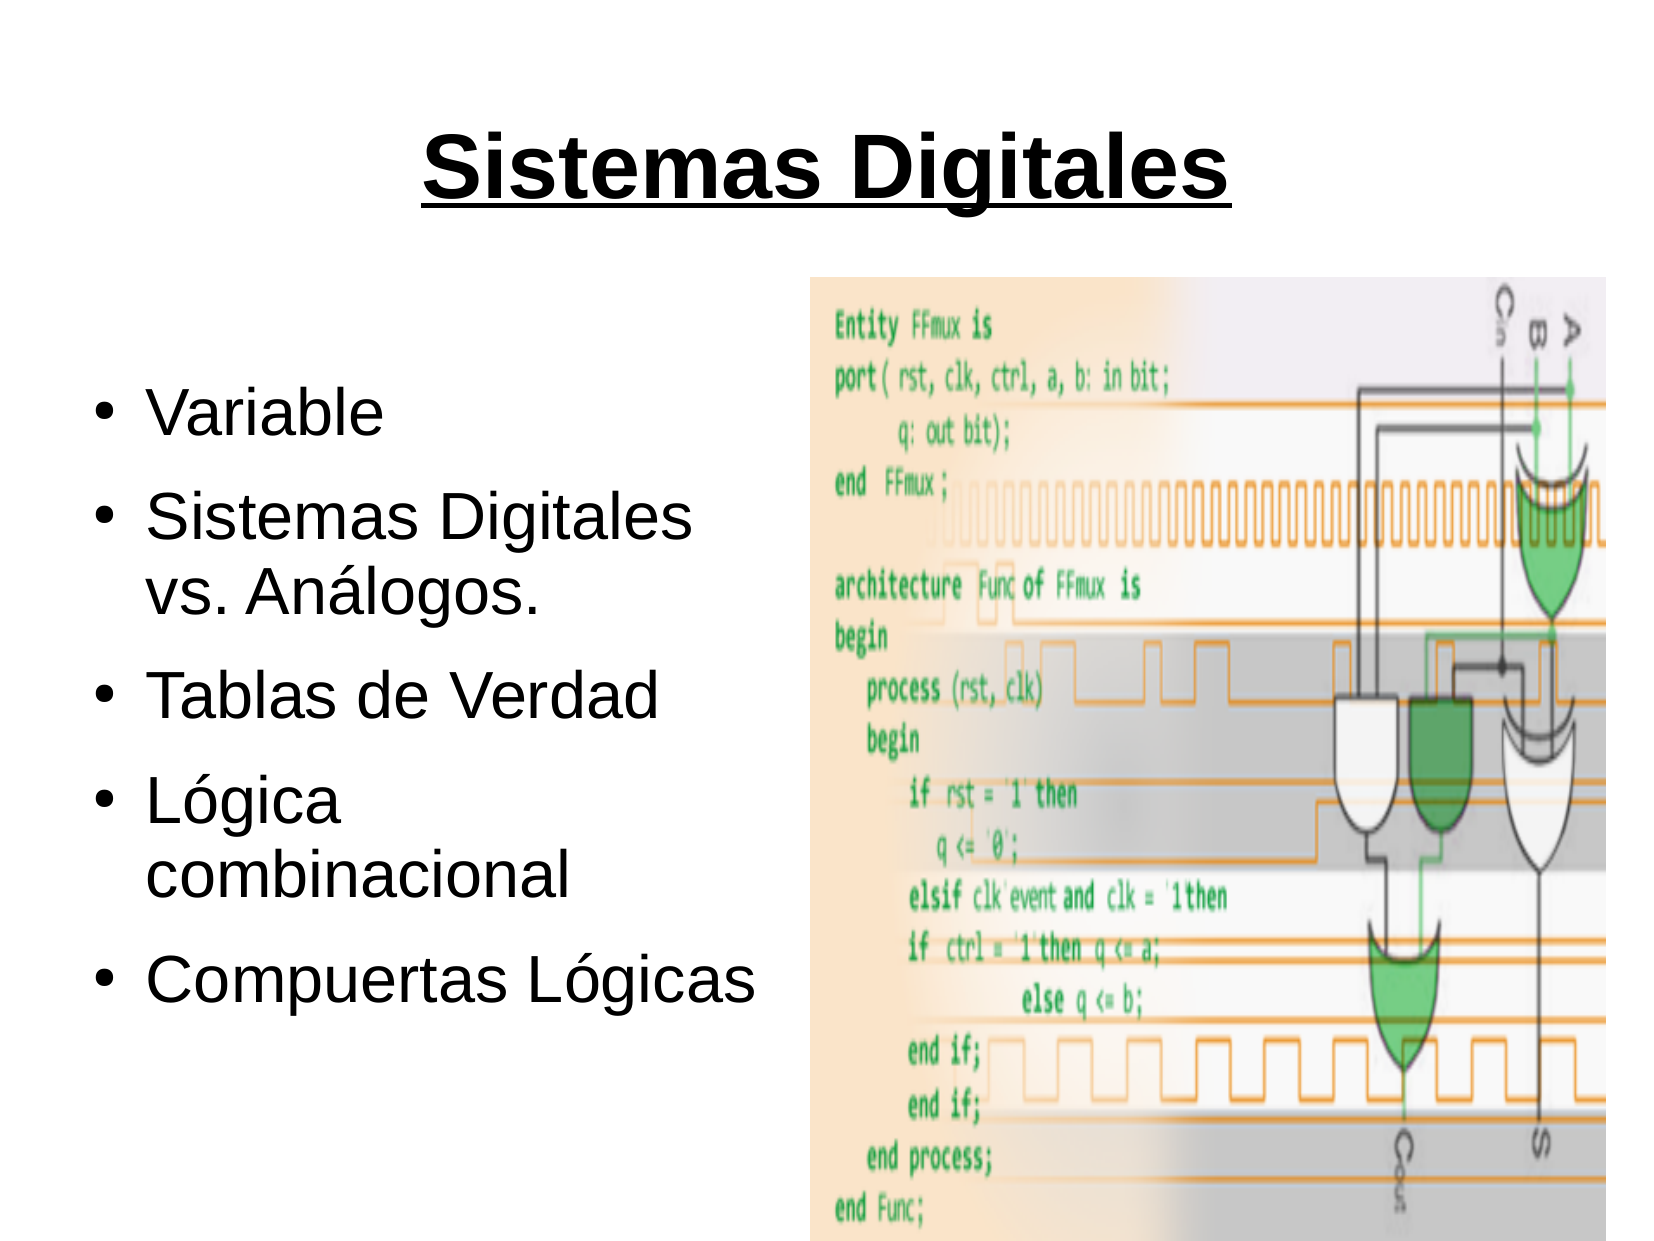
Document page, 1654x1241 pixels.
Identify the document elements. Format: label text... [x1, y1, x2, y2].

list Variable Sistemas Digitales vs. Análogos. Tablas de Verdad Lógica combinacional Compuertas Lógicas [75, 375, 781, 1081]
title Sistemas Digitales [82, 62, 1571, 271]
picture [810, 277, 1606, 1241]
